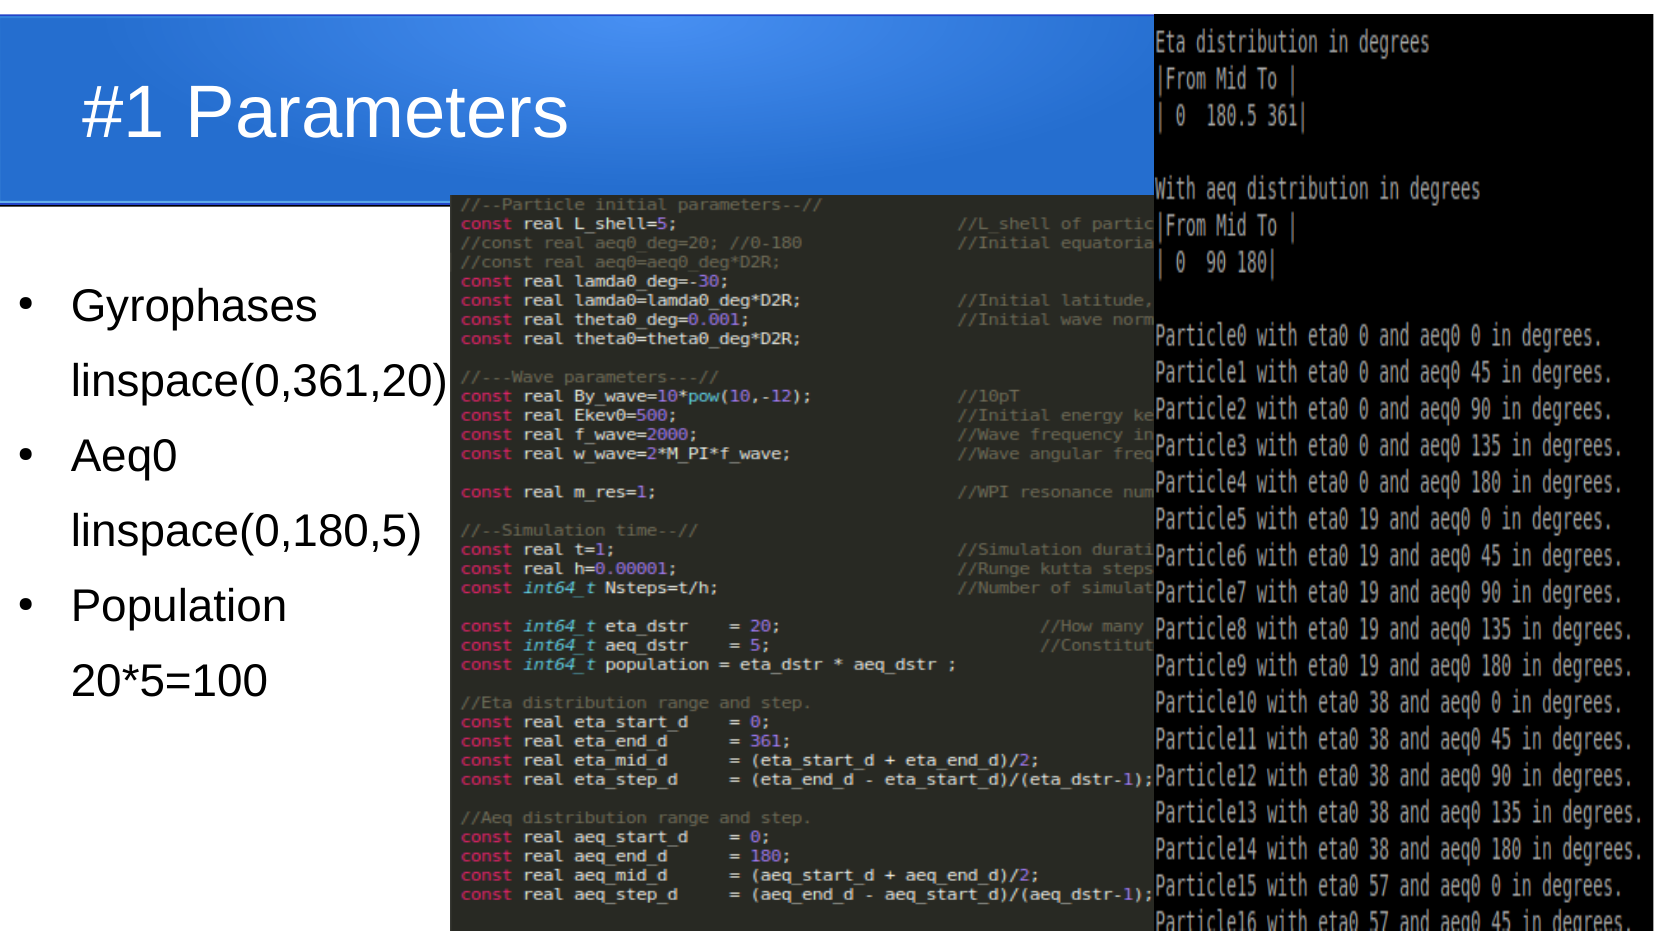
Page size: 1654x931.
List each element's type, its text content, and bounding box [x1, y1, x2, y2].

title #1 Parameters [82, 35, 1154, 189]
picture [450, 14, 1654, 931]
list Gyrophases linspace(0,361,20) Aeq0 linspace(0,180,5) Population 20*5=100 [0, 195, 450, 735]
